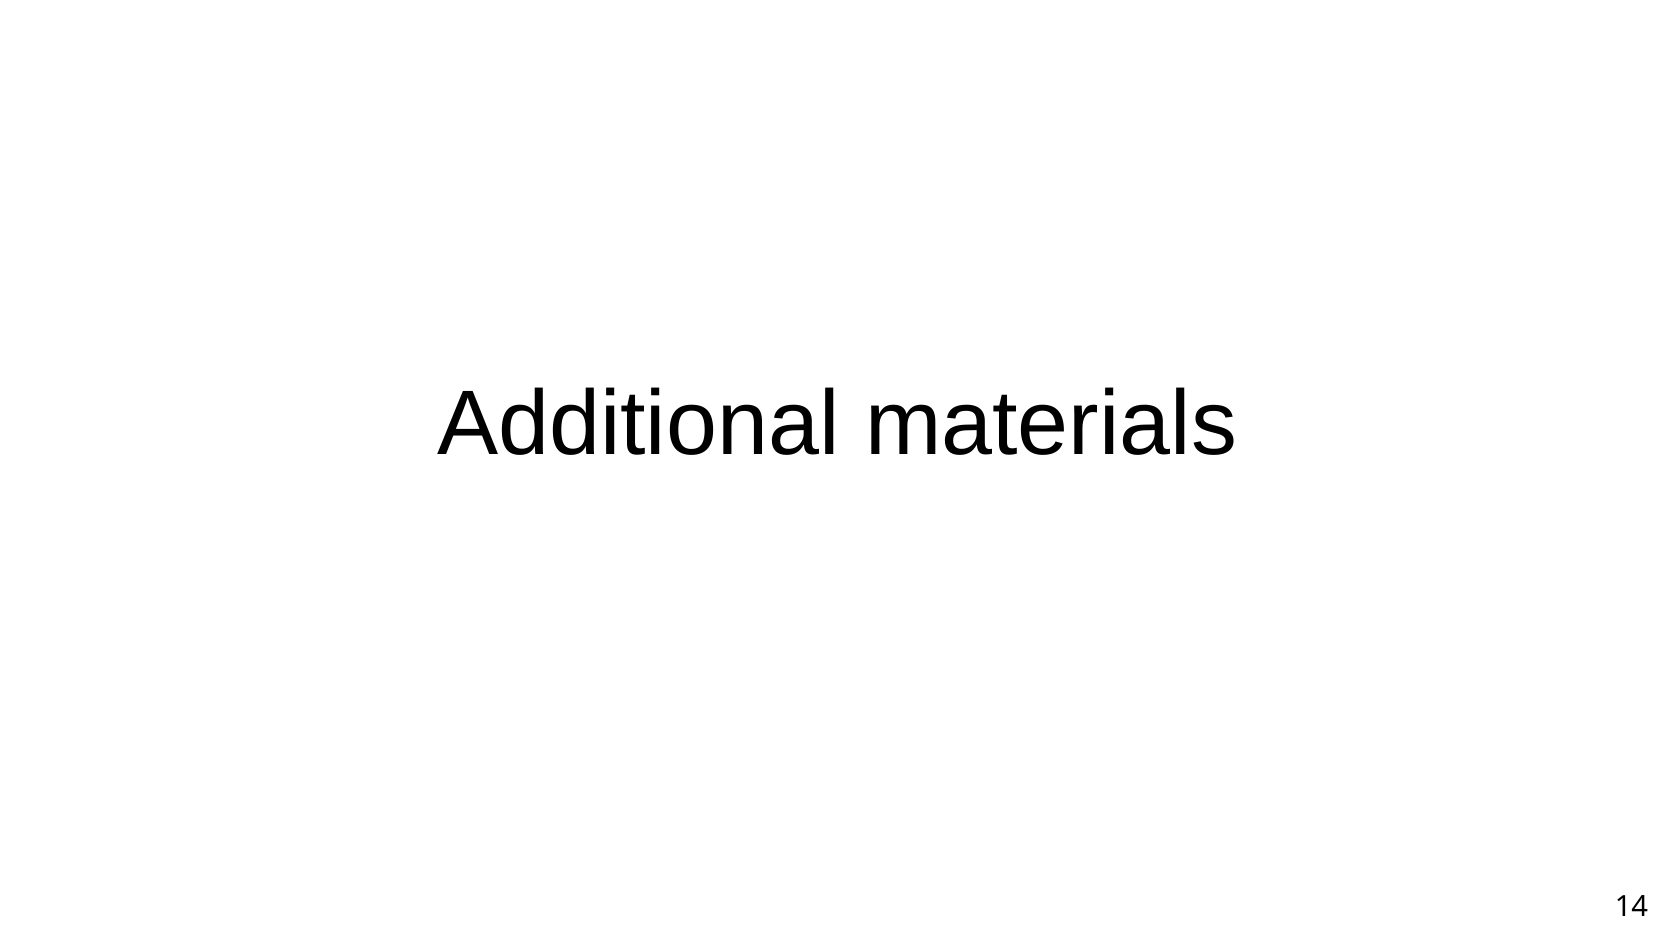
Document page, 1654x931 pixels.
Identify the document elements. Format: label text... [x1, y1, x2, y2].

title Additional materials [93, 345, 1582, 501]
